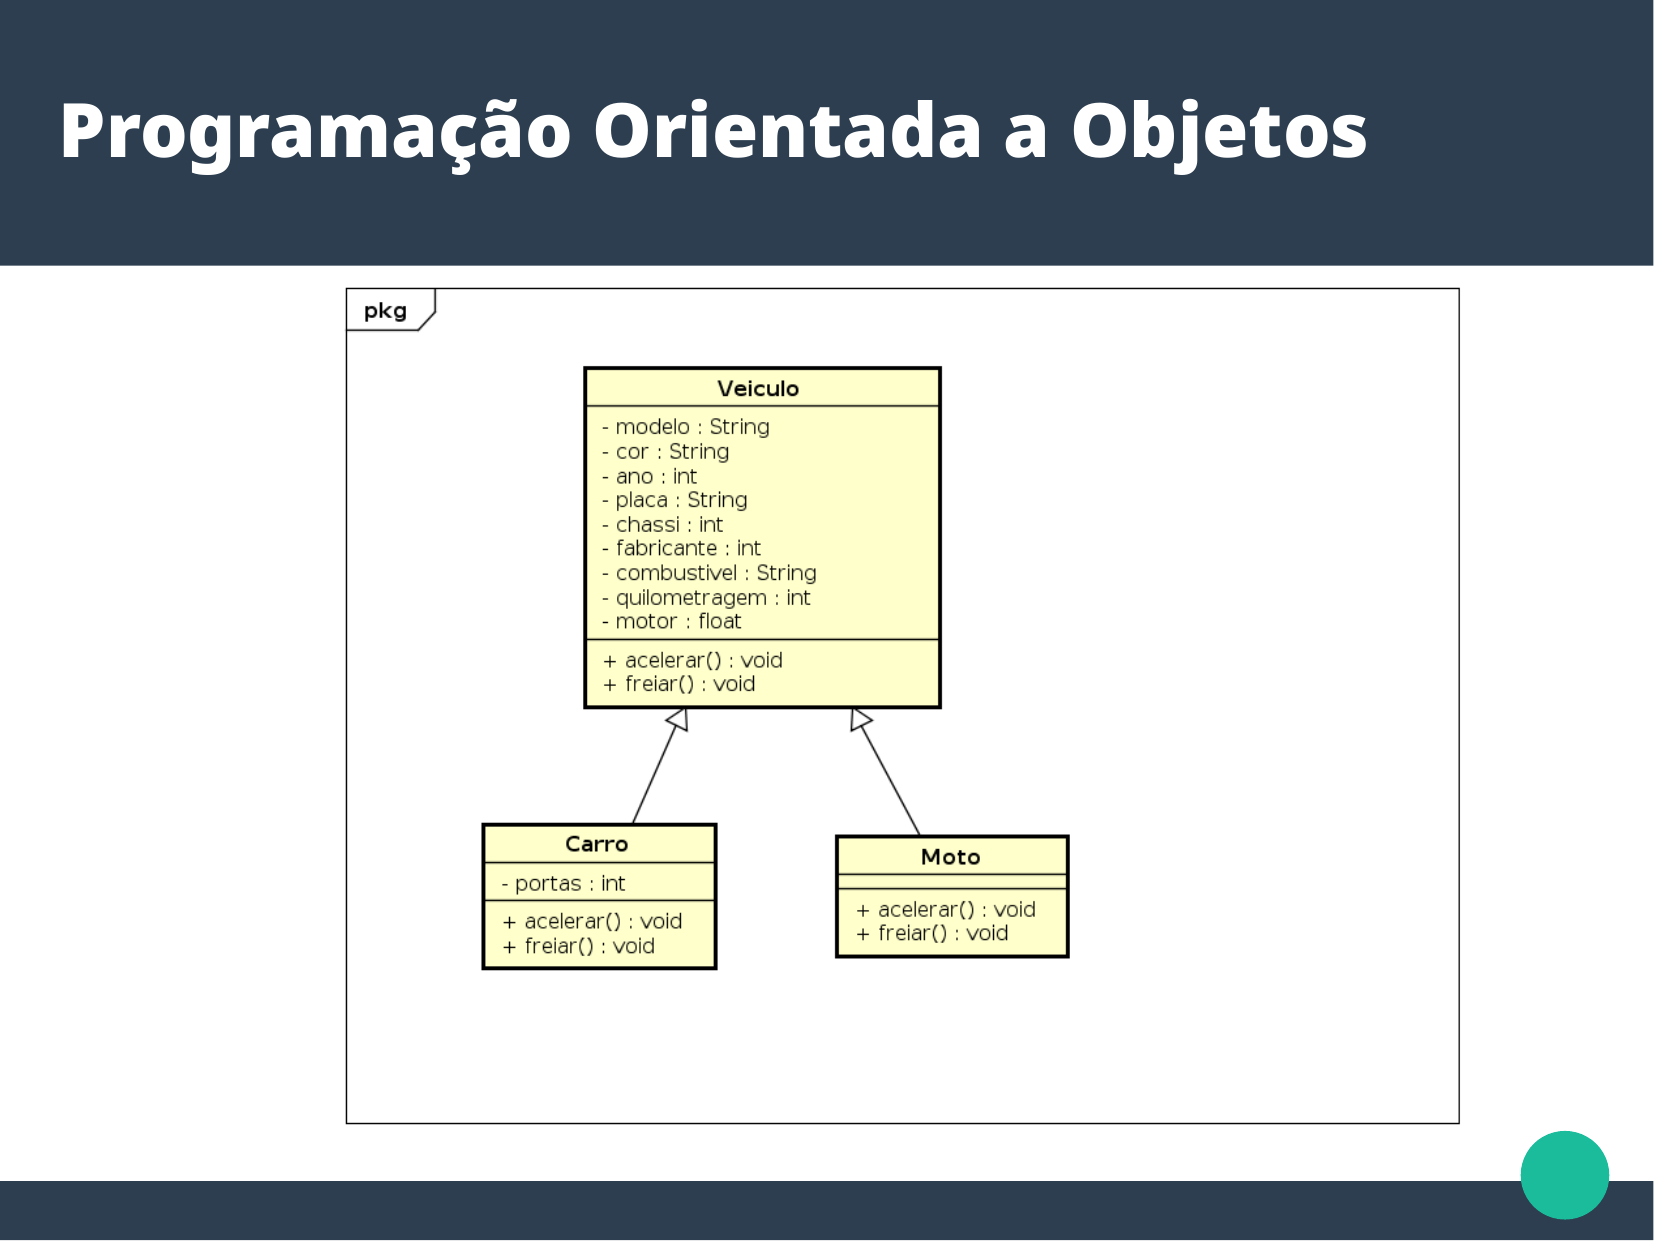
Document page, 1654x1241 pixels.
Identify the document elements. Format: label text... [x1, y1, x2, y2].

title Programação Orientada a Objetos [59, 49, 1595, 207]
picture [329, 271, 1477, 1140]
